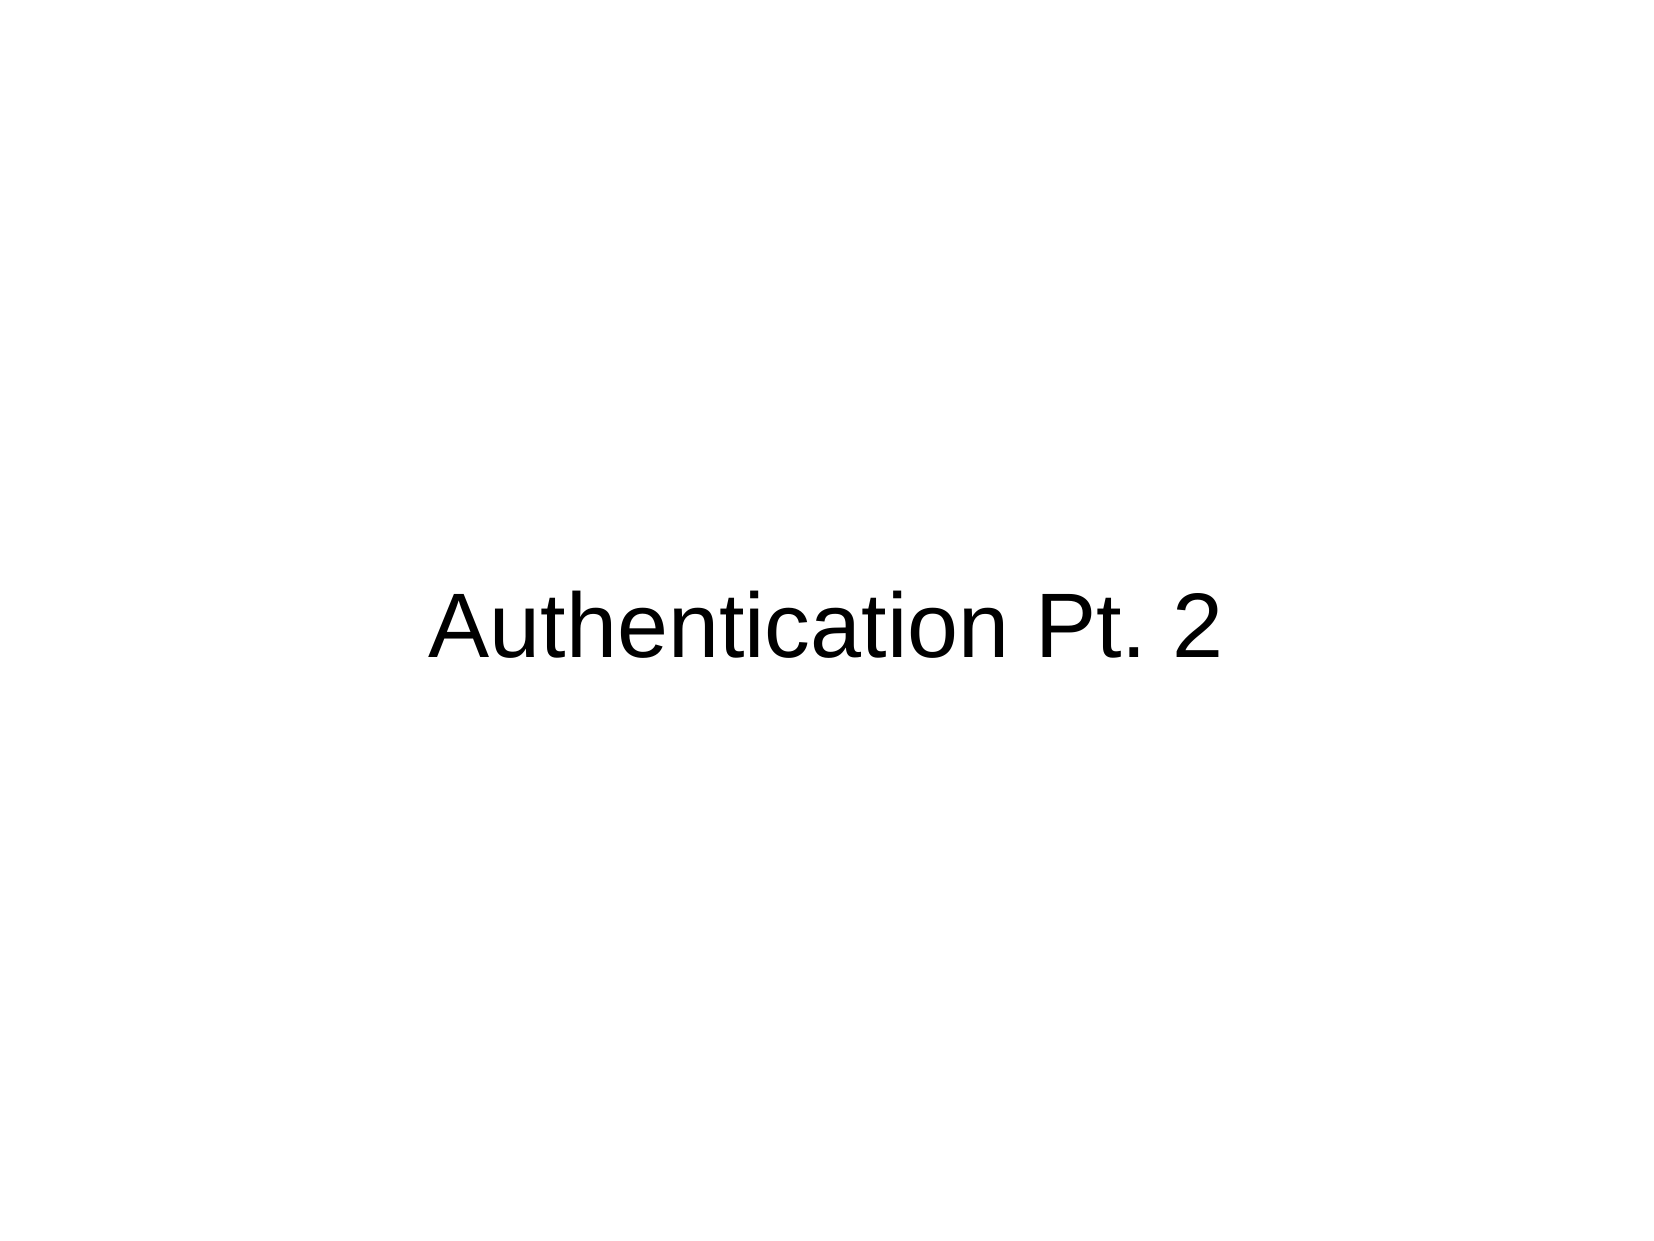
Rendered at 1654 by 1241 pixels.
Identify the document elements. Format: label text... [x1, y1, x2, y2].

title Authentication Pt. 2 [82, 521, 1571, 729]
